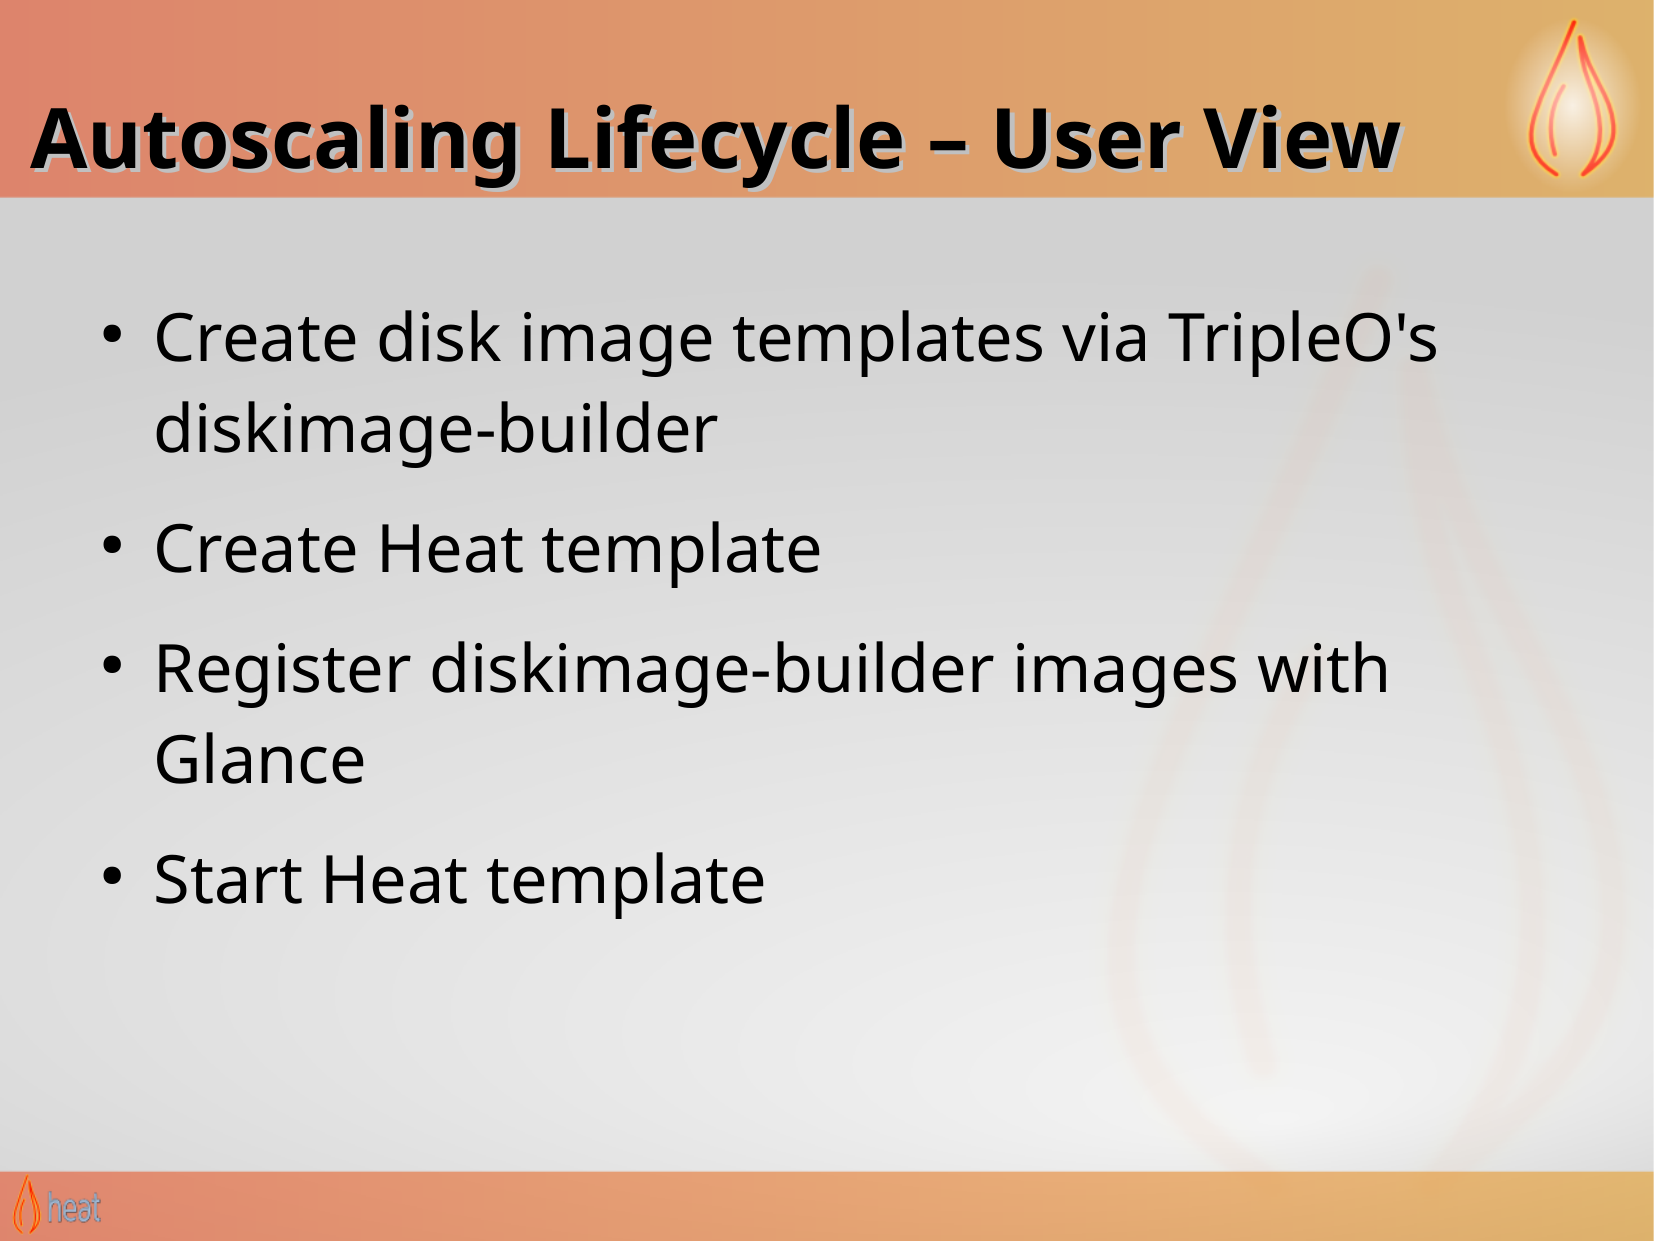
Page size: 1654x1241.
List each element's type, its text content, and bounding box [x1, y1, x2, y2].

list Create disk image templates via TripleO's diskimage-builder Create Heat template Register diskimage-builder images with Glance Start Heat template [82, 290, 1538, 1010]
picture [0, 0, 1654, 1241]
title Autoscaling Lifecycle – User View [30, 23, 1606, 249]
